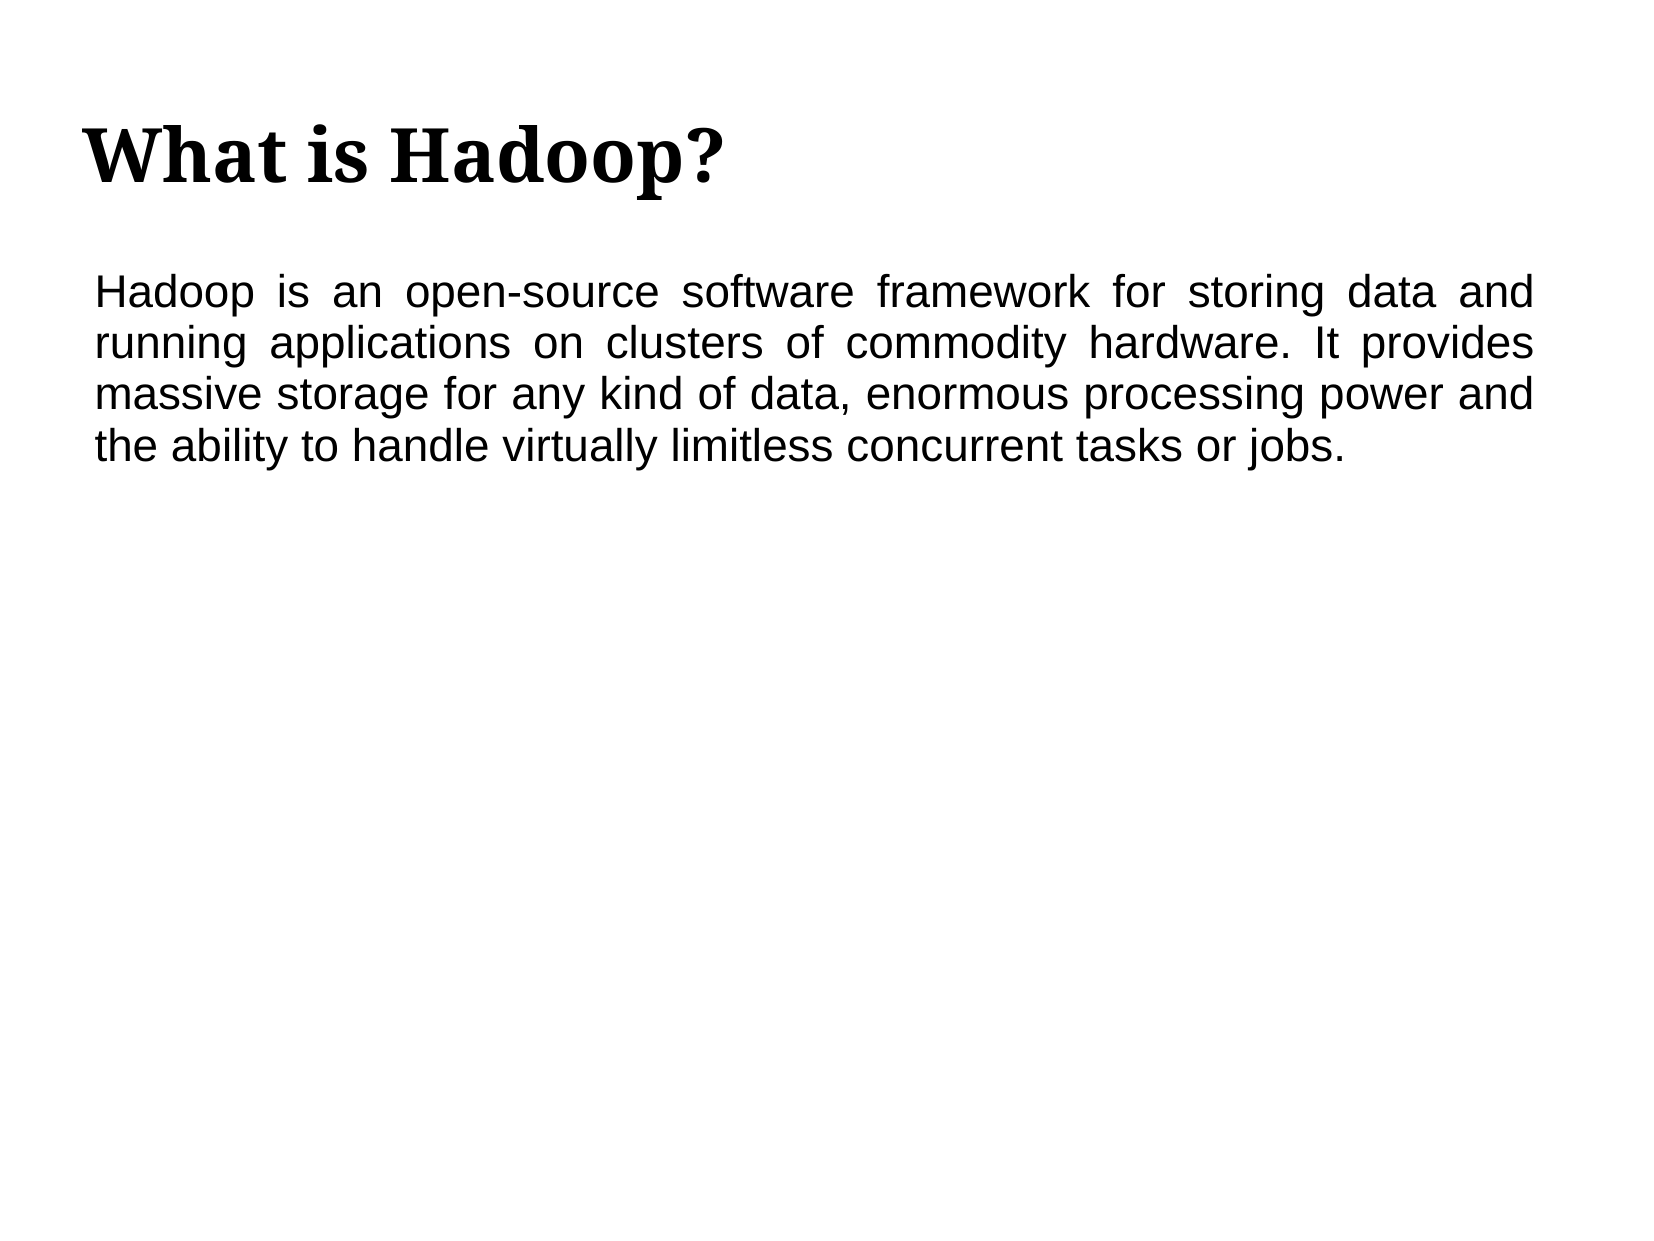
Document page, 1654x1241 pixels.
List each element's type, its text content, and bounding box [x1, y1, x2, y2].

text_box Hadoop is an open-source software framework for storing data and running applications on clusters of commodity hardware. It provides massive storage for any kind of data, enormous processing power and the ability to handle virtually limitless concurrent tasks or jobs. [94, 265, 1536, 768]
title What is Hadoop? [82, 49, 1571, 257]
